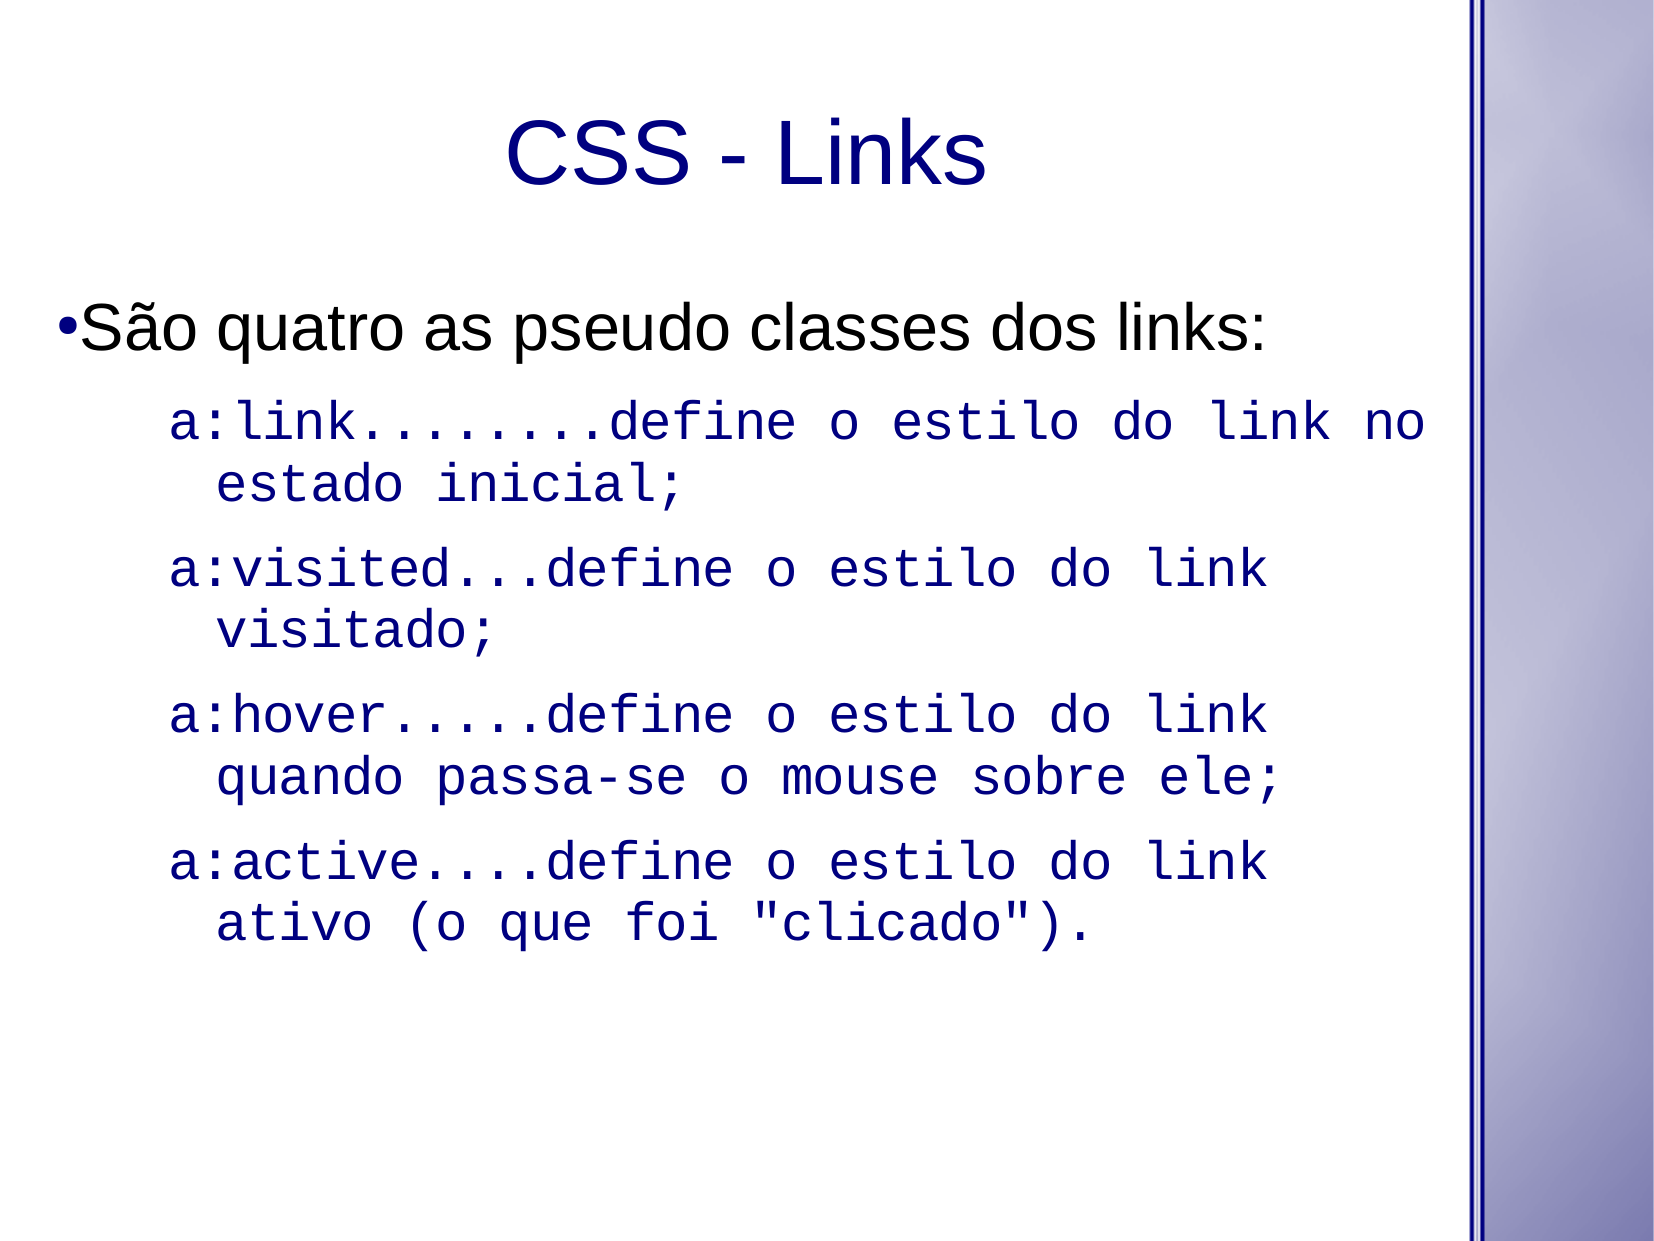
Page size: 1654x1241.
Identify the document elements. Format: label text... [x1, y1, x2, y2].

title CSS - Links [47, 49, 1447, 257]
picture [0, 0, 1654, 1241]
list São quatro as pseudo classes dos links: a:link........define o estilo do link no estado inicial; a:visited...define o estilo do link visitado; a:hover.....define o estilo do link quando passa-se o mouse sobre ele; a:active....define o estilo do link ativo (o que foi "clicado"). [47, 290, 1447, 1109]
